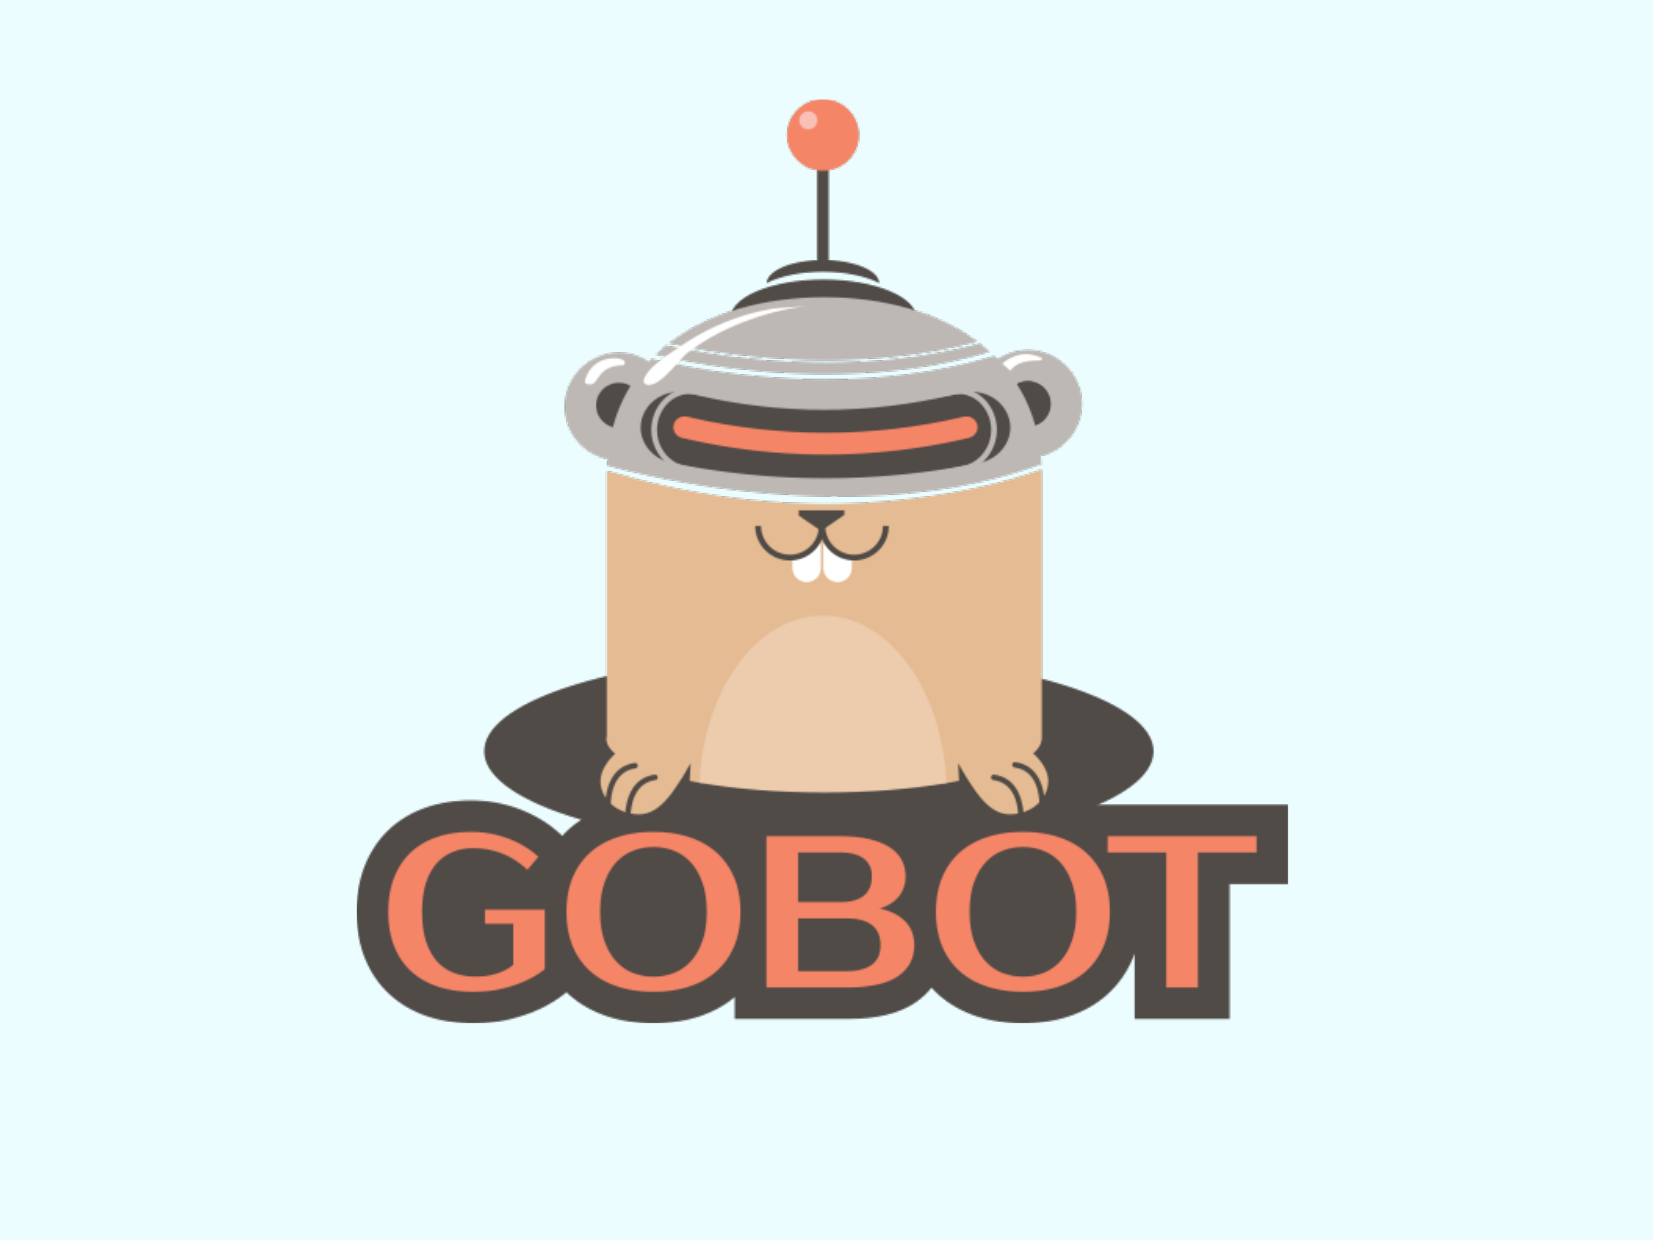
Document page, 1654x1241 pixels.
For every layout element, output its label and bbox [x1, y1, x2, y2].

picture [346, 87, 1301, 1036]
